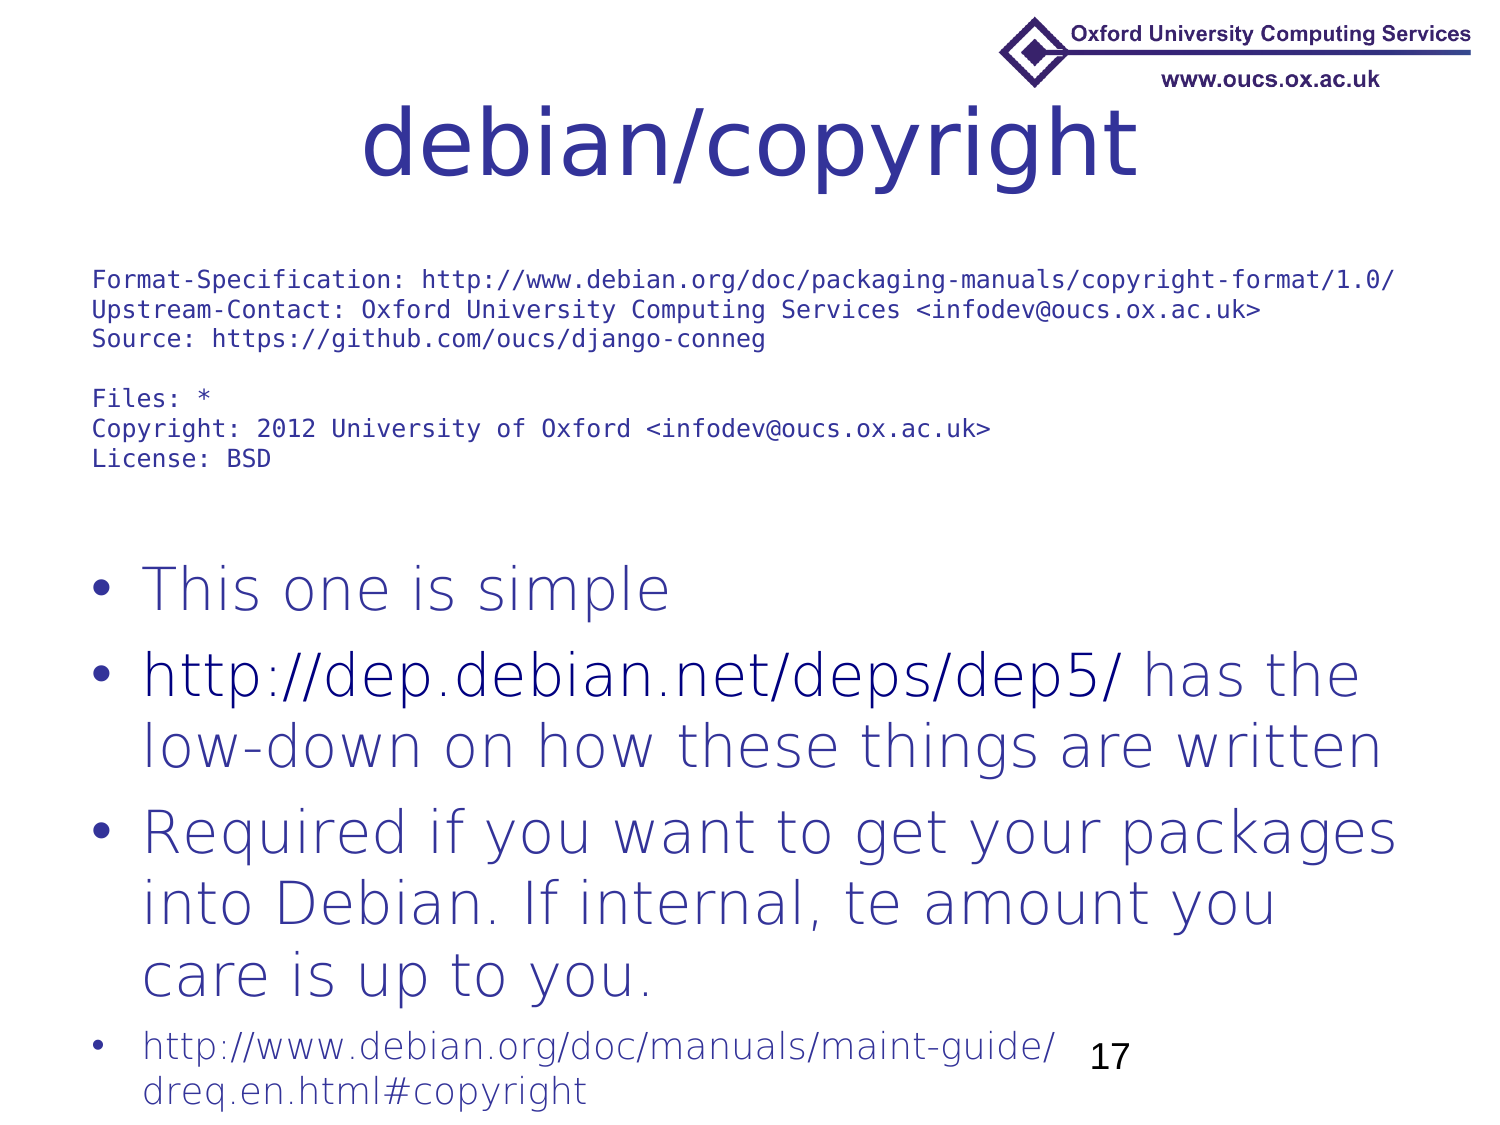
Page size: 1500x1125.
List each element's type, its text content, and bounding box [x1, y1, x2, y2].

list Format-Specification: http://www.debian.org/doc/packaging-manuals/copyright-format/1.0/ Upstream-Contact: Oxford University Computing Services <infodev@oucs.ox.ac.uk> Source: https://github.com/oucs/django-conneg Files: * Copyright: 2012 University of Oxford <infodev@oucs.ox.ac.uk> License: BSD [76, 255, 1427, 543]
title debian/copyright [75, 45, 1426, 233]
list This one is simple http://dep.debian.net/deps/dep5/ has the low-down on how these things are written Required if you want to get your packages into Debian. If internal, te amount you care is up to you. http://www.debian.org/doc/manuals/maint-guide/dreq.en.html#copyright [76, 543, 1427, 1124]
picture [998, 16, 1471, 102]
